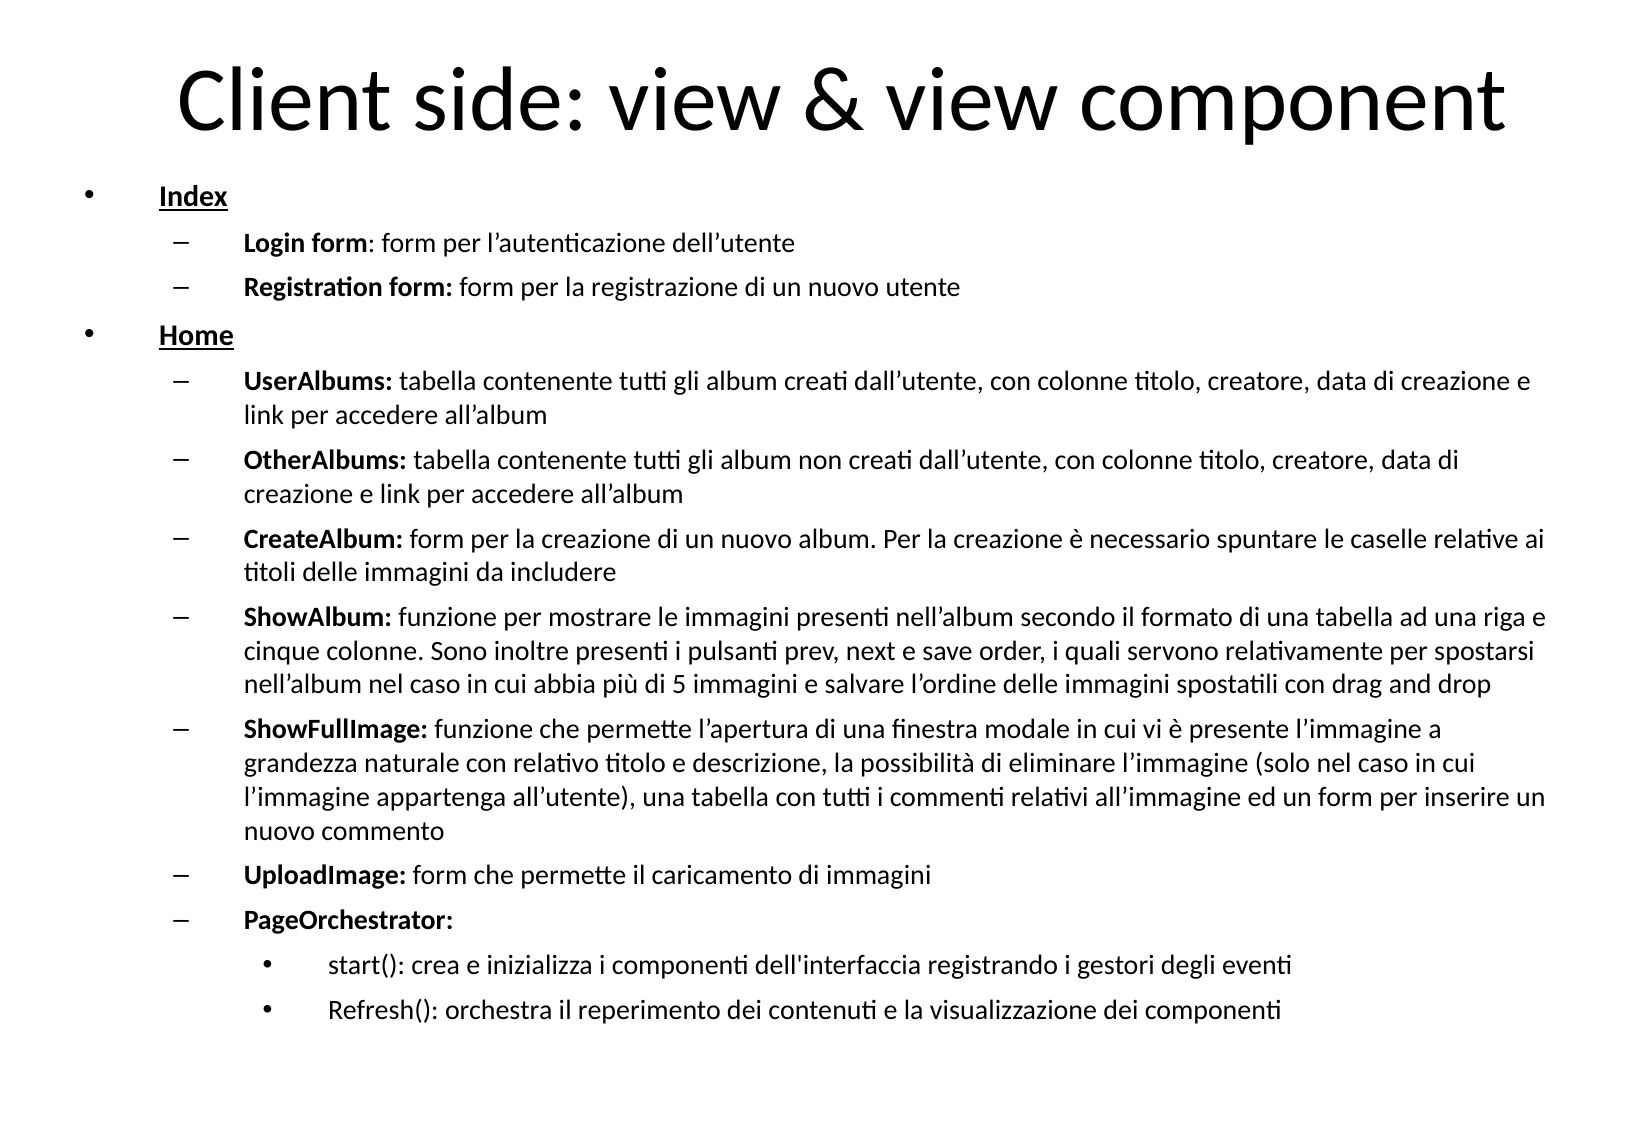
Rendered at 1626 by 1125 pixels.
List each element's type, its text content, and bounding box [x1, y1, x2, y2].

title Client side: view & view component [112, 0, 1575, 167]
list Index Login form: form per l’autenticazione dell’utente Registration form: form per la registrazione di un nuovo utente Home UserAlbums: tabella contenente tutti gli album creati dall’utente, con colonne titolo, creatore, data di creazione e link per accedere all’album OtherAlbums: tabella contenente tutti gli album non creati dall’utente, con colonne titolo, creatore, data di creazione e link per accedere all’album CreateAlbum: form per la creazione di un nuovo album. Per la creazione è necessario spuntare le caselle relative ai titoli delle immagini da includere ShowAlbum: funzione per mostrare le immagini presenti nell’album secondo il formato di una tabella ad una riga e cinque colonne. Sono inoltre presenti i pulsanti prev, next e save order, i quali servono relativamente per spostarsi nell’album nel caso in cui abbia più di 5 immagini e salvare l’ordine delle immagini spostatili con drag and drop ShowFullImage: funzione che permette l’apertura di una finestra modale in cui vi è presente l’immagine a grandezza naturale con relativo titolo e descrizione, la possibilità di eliminare l’immagine (solo nel caso in cui l’immagine appartenga all’utente), una tabella con tutti i commenti relativi all’immagine ed un form per inserire un nuovo commento UploadImage: form che permette il caricamento di immagini PageOrchestrator: start(): crea e inizializza i componenti dell'interfaccia registrando i gestori degli eventi Refresh(): orchestra il reperimento dei contenuti e la visualizzazione dei componenti [57, 167, 1576, 1051]
